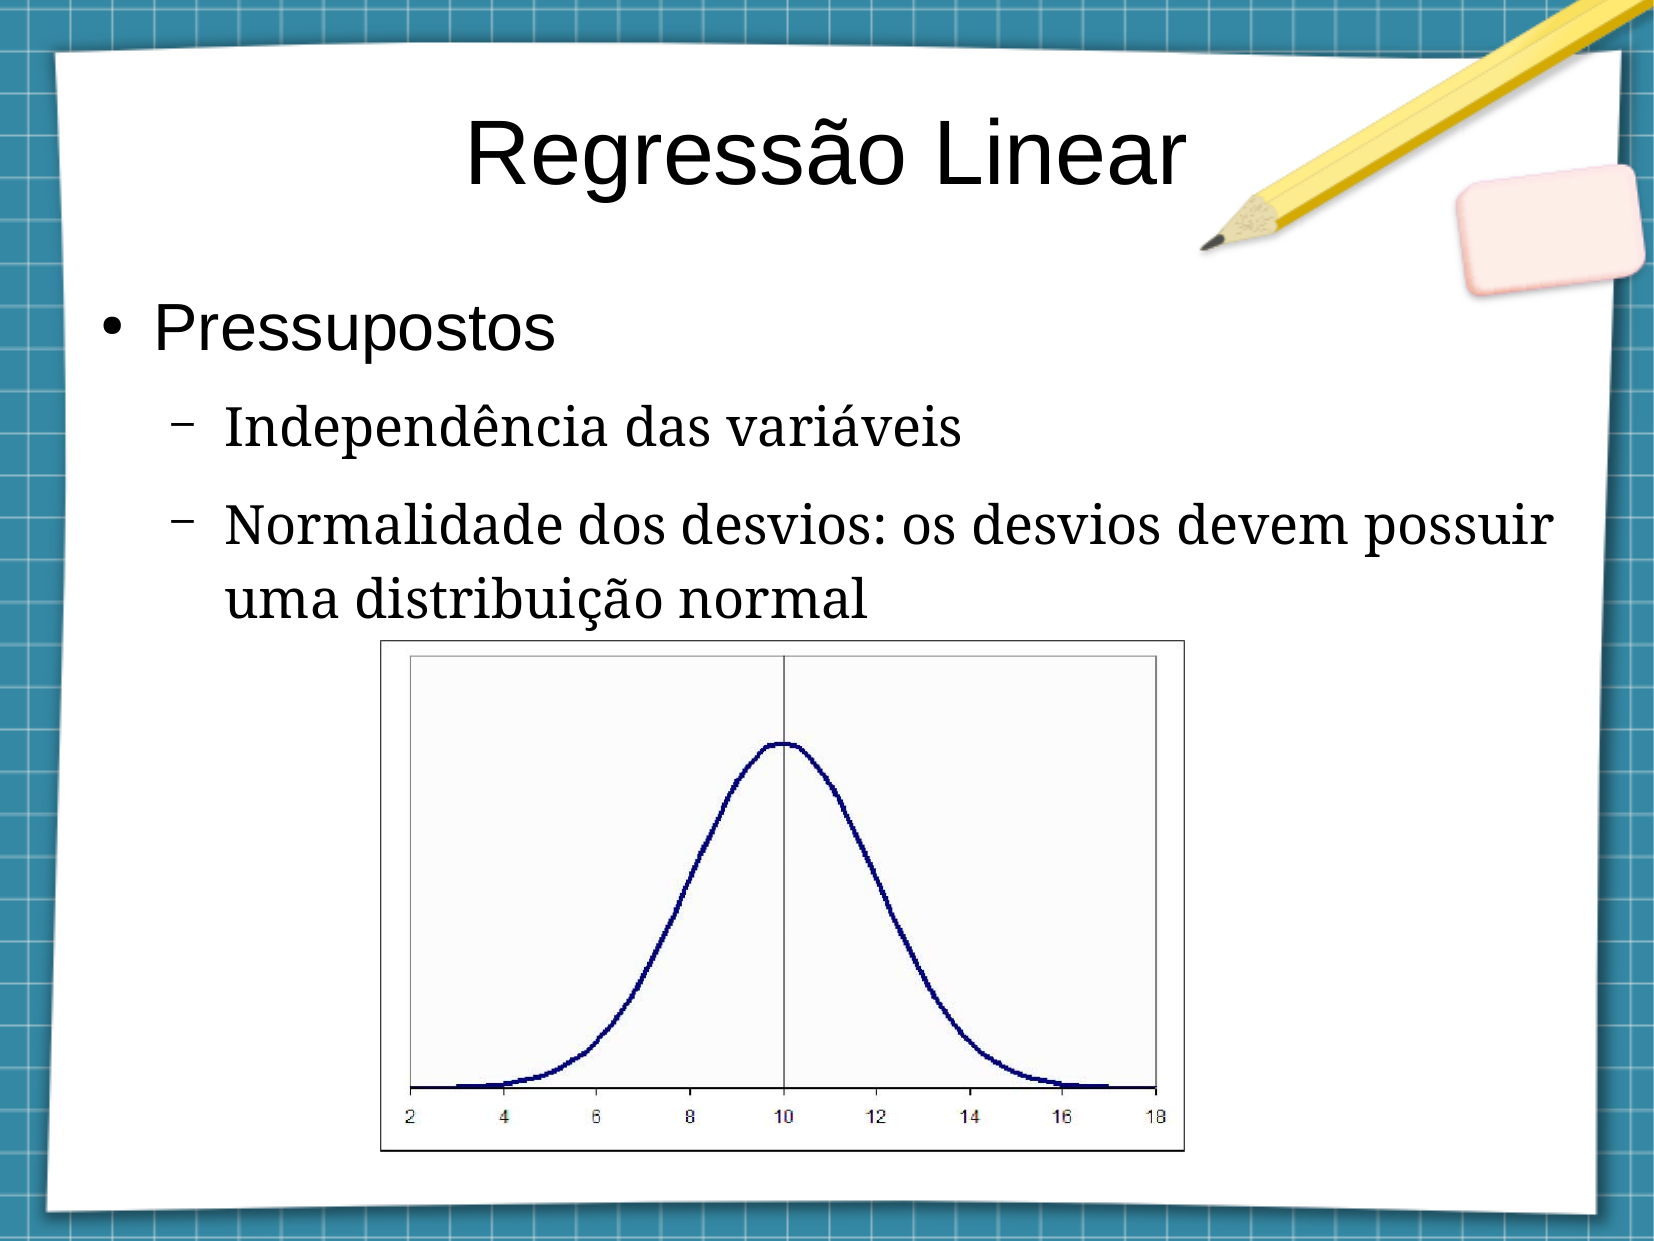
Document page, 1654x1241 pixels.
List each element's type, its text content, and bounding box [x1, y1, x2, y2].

list Pressupostos Independência das variáveis Normalidade dos desvios: os desvios devem possuir uma distribuição normal [82, 290, 1571, 1010]
title Regressão Linear [82, 49, 1571, 257]
picture [0, 0, 1654, 1241]
